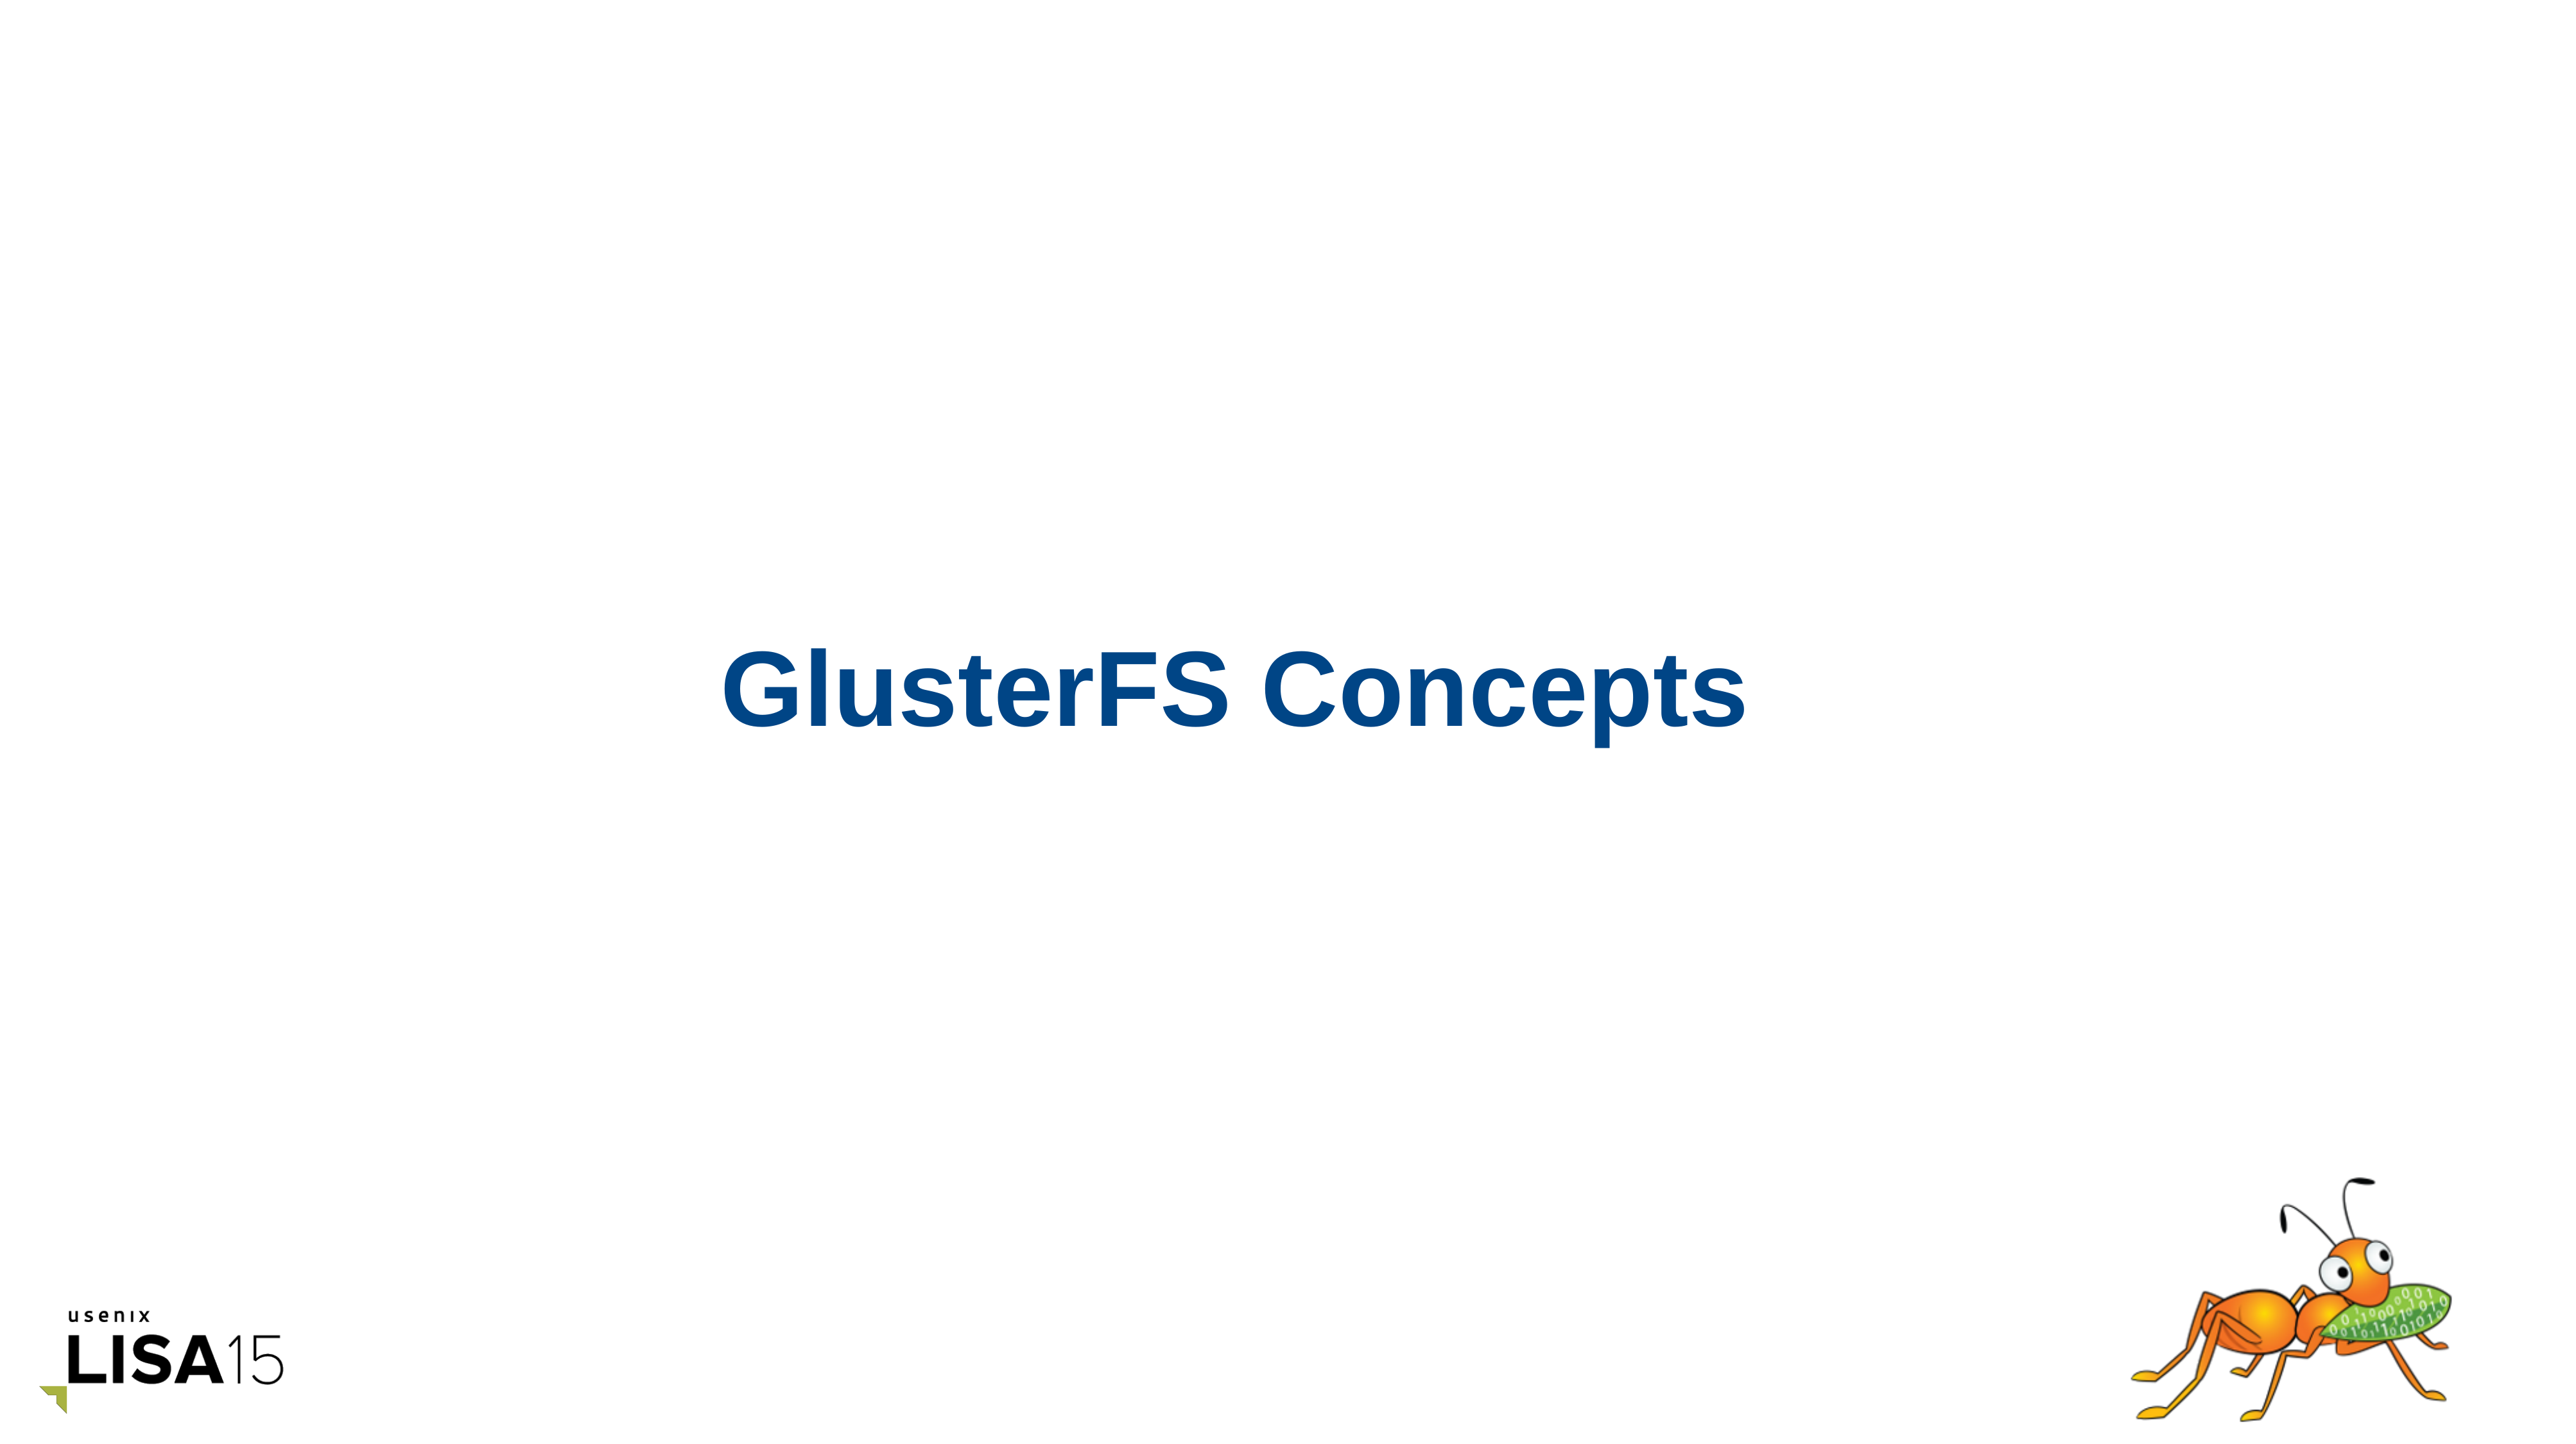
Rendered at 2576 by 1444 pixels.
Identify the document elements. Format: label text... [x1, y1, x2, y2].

picture [19, 1289, 299, 1427]
picture [2127, 1175, 2456, 1425]
title GlusterFS Concepts [76, 568, 2394, 810]
